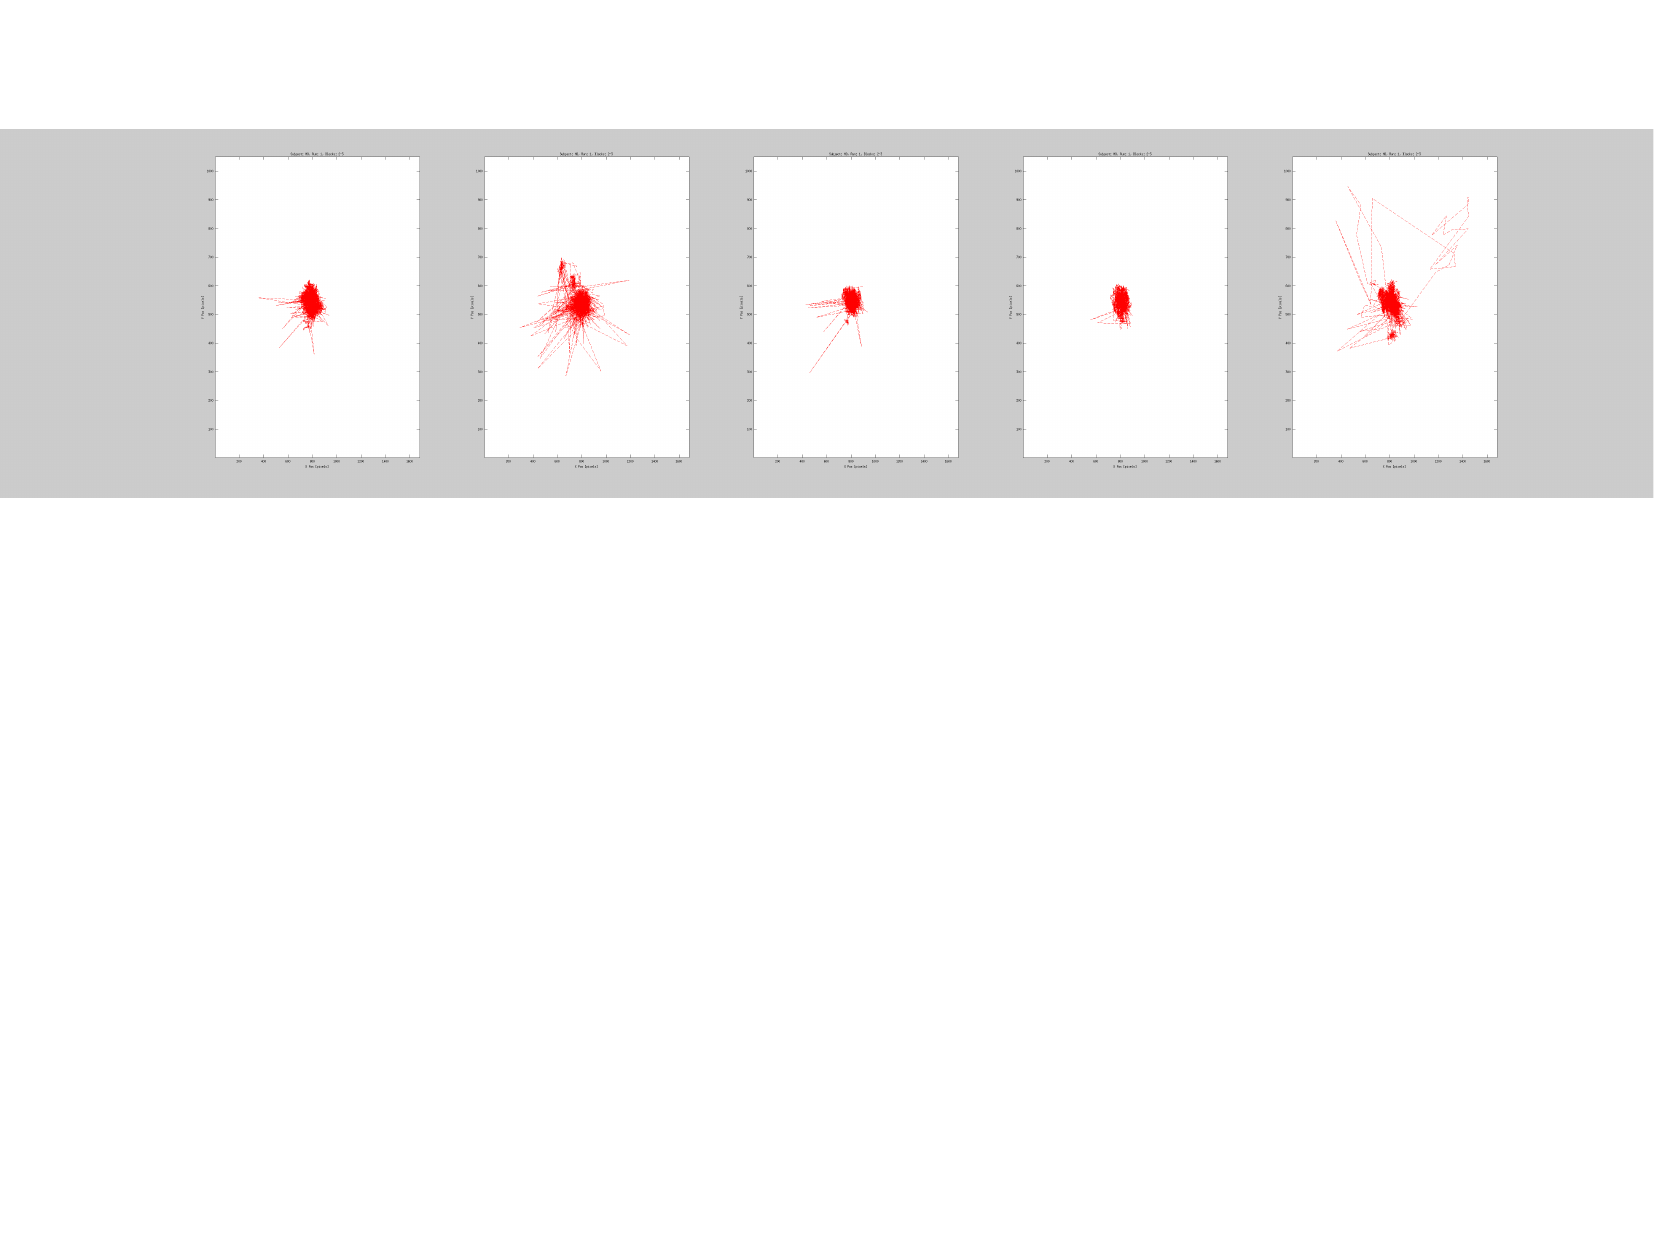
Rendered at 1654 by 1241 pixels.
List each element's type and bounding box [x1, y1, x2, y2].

picture [0, 129, 1654, 498]
